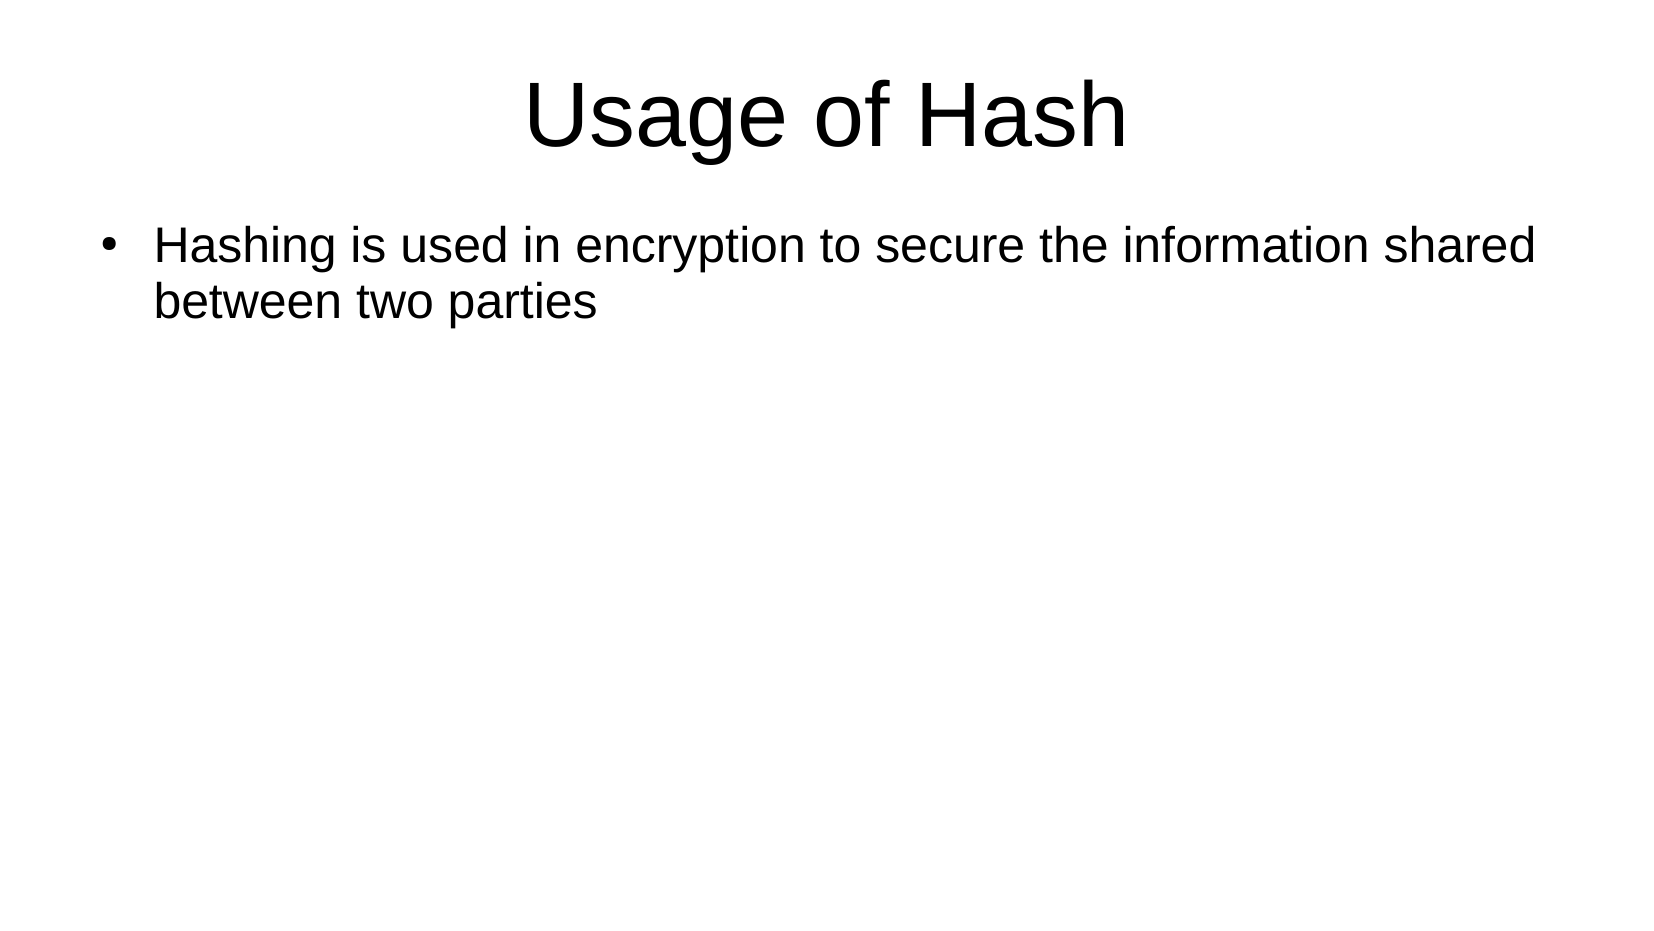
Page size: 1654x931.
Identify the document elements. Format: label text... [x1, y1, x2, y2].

title Usage of Hash [82, 37, 1571, 193]
list Hashing is used in encryption to secure the information shared between two parties [82, 217, 1571, 758]
